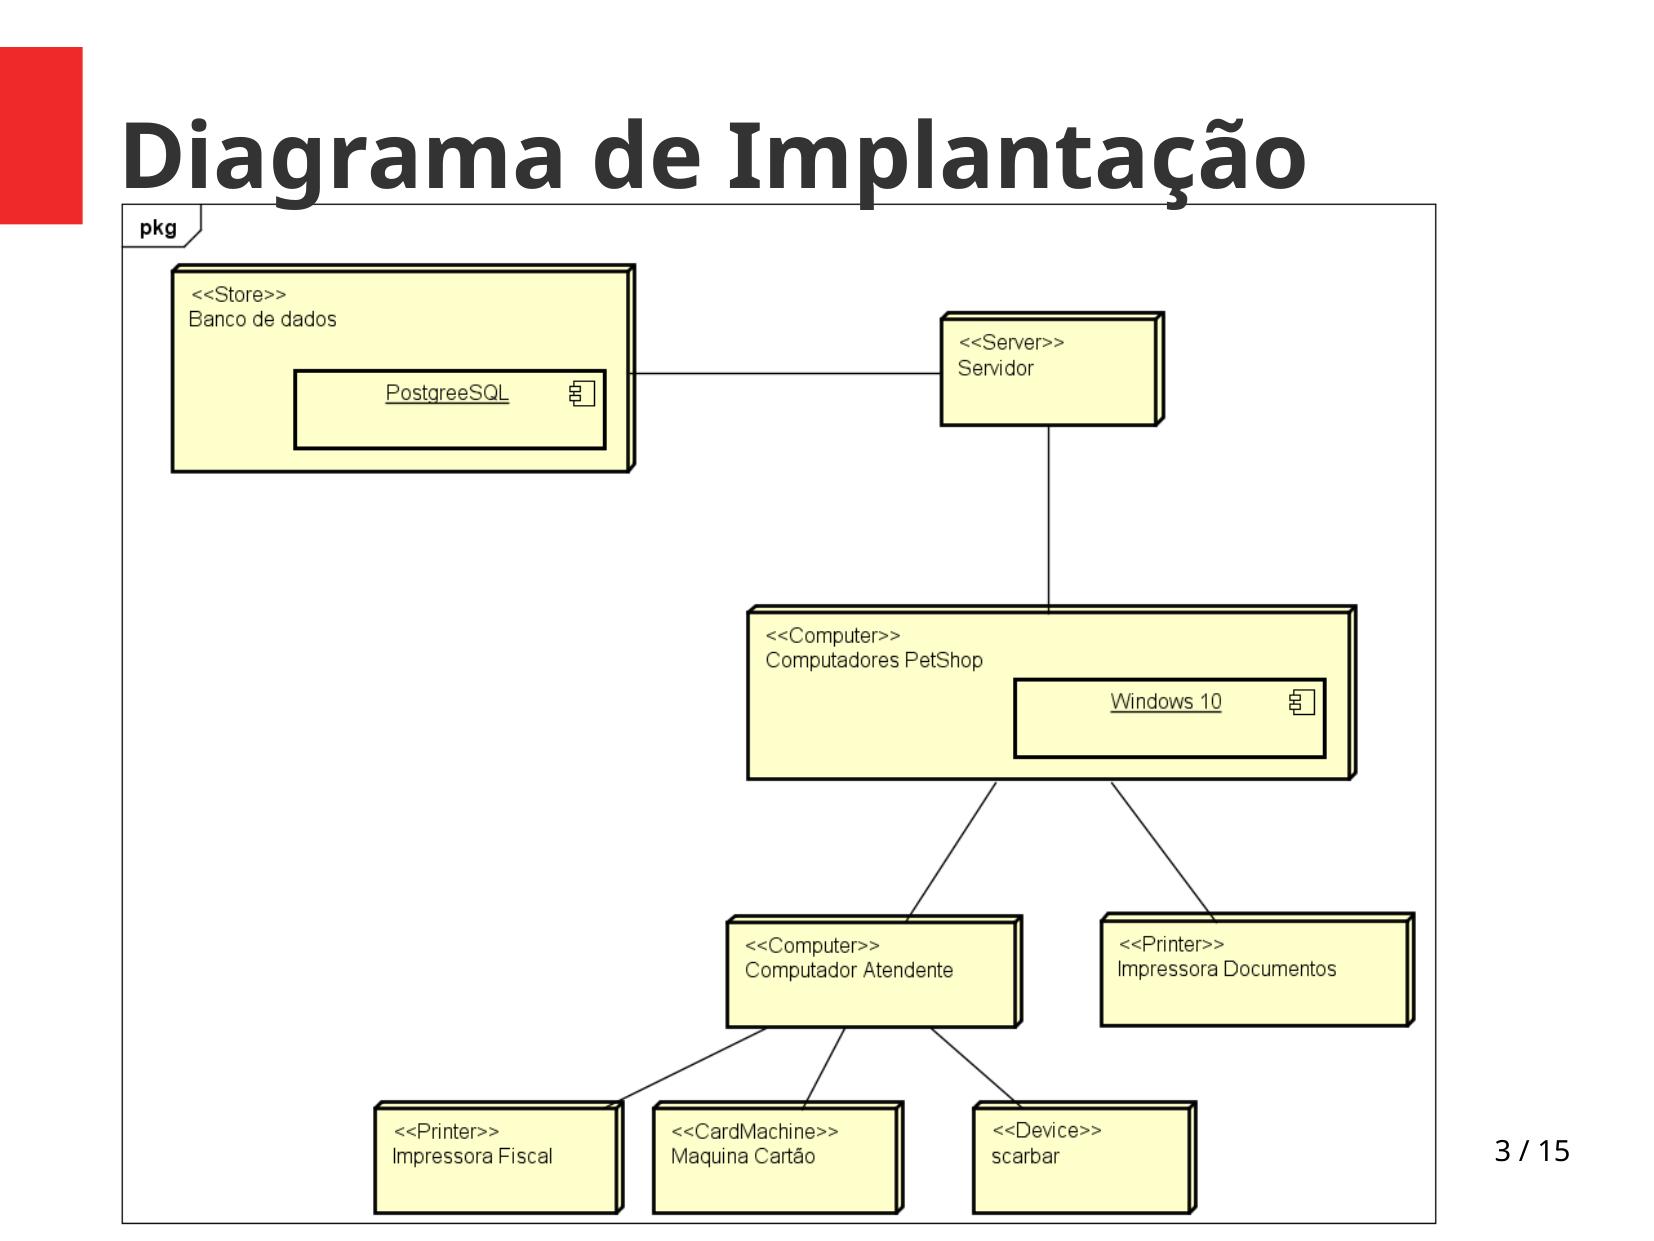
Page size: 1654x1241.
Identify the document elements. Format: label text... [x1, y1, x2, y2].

title Diagrama de Implantação [118, 49, 1571, 257]
picture [105, 187, 1452, 1241]
